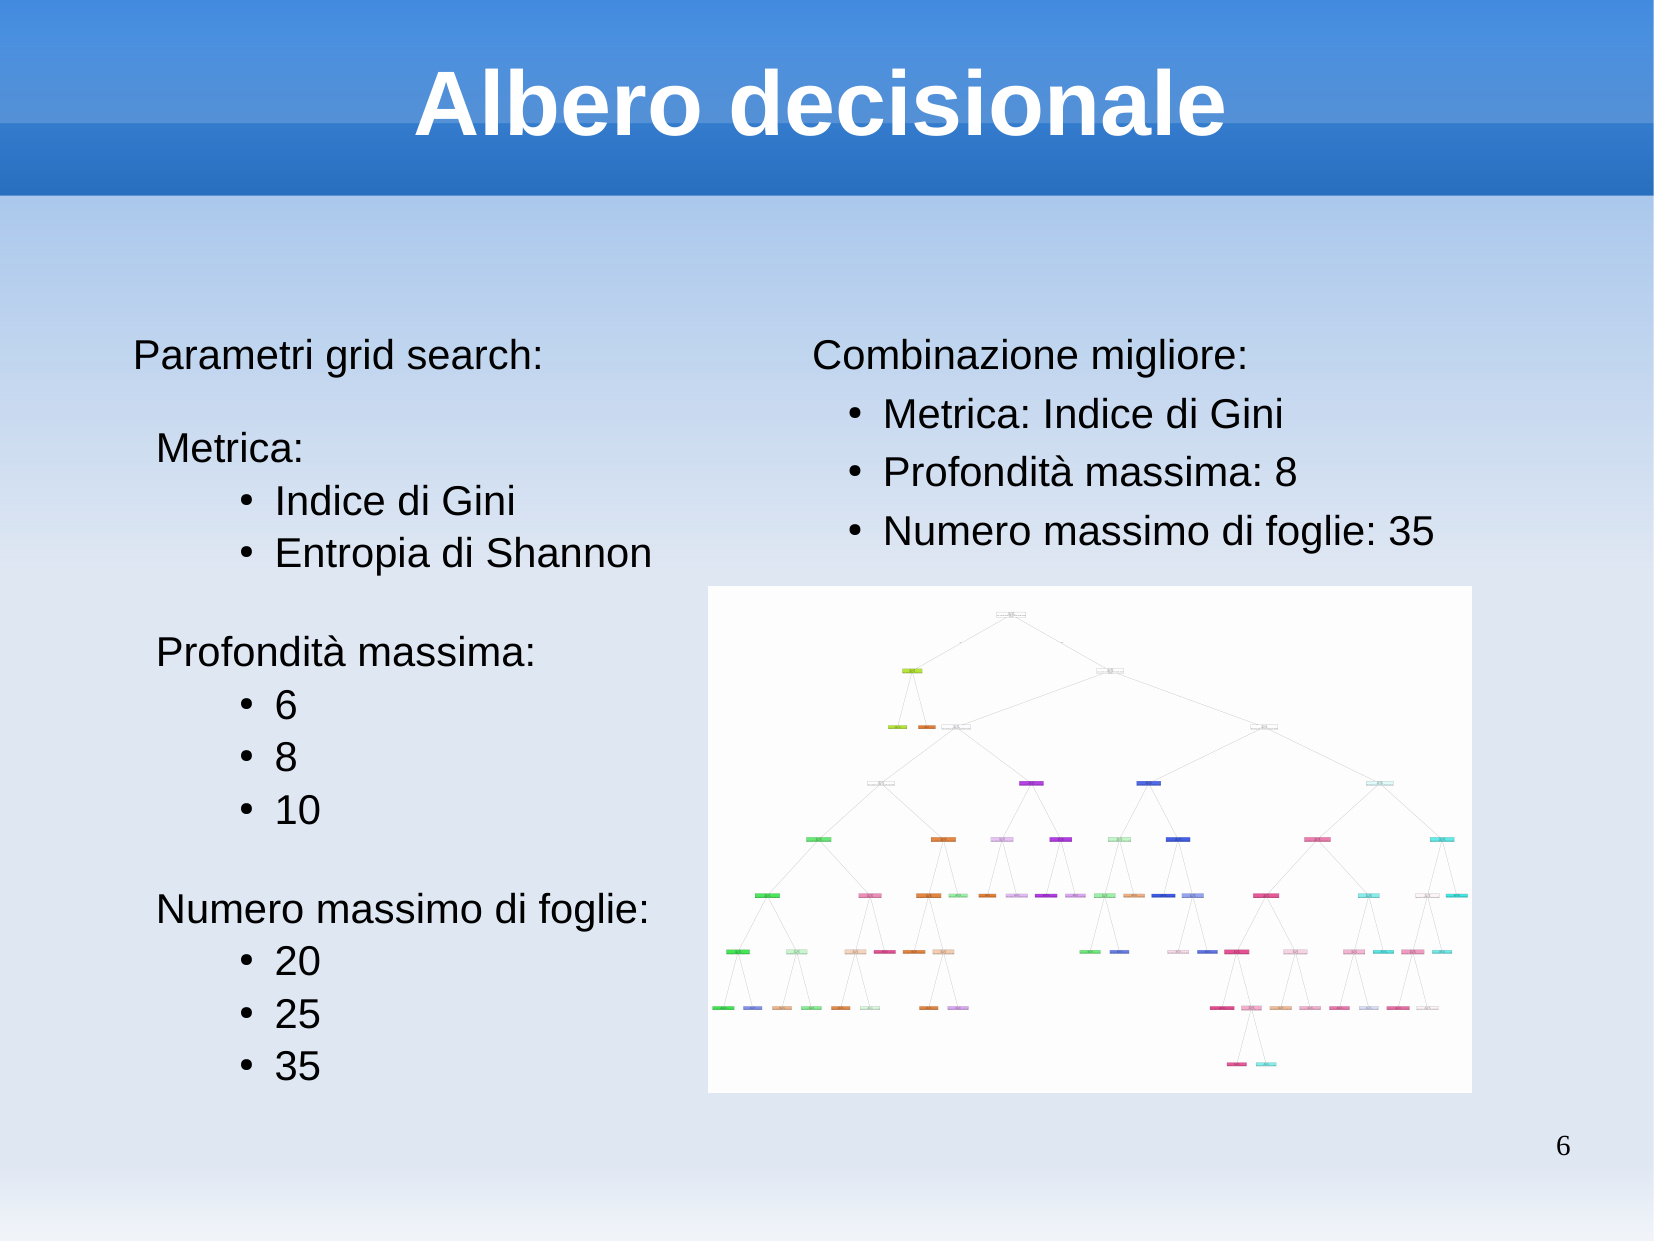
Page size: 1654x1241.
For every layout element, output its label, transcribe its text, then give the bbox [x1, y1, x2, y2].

title Albero decisionale [76, 0, 1565, 208]
picture [0, 0, 1654, 1241]
text_box Combinazione migliore: Metrica: Indice di Gini Profondità massima: 8 Numero massimo di foglie: 35 [797, 324, 1506, 543]
text_box Parametri grid search: Metrica: Indice di Gini Entropia di Shannon Profondità massima: 6 8 10 Numero massimo di foglie: 20 25 35 [118, 324, 680, 1027]
